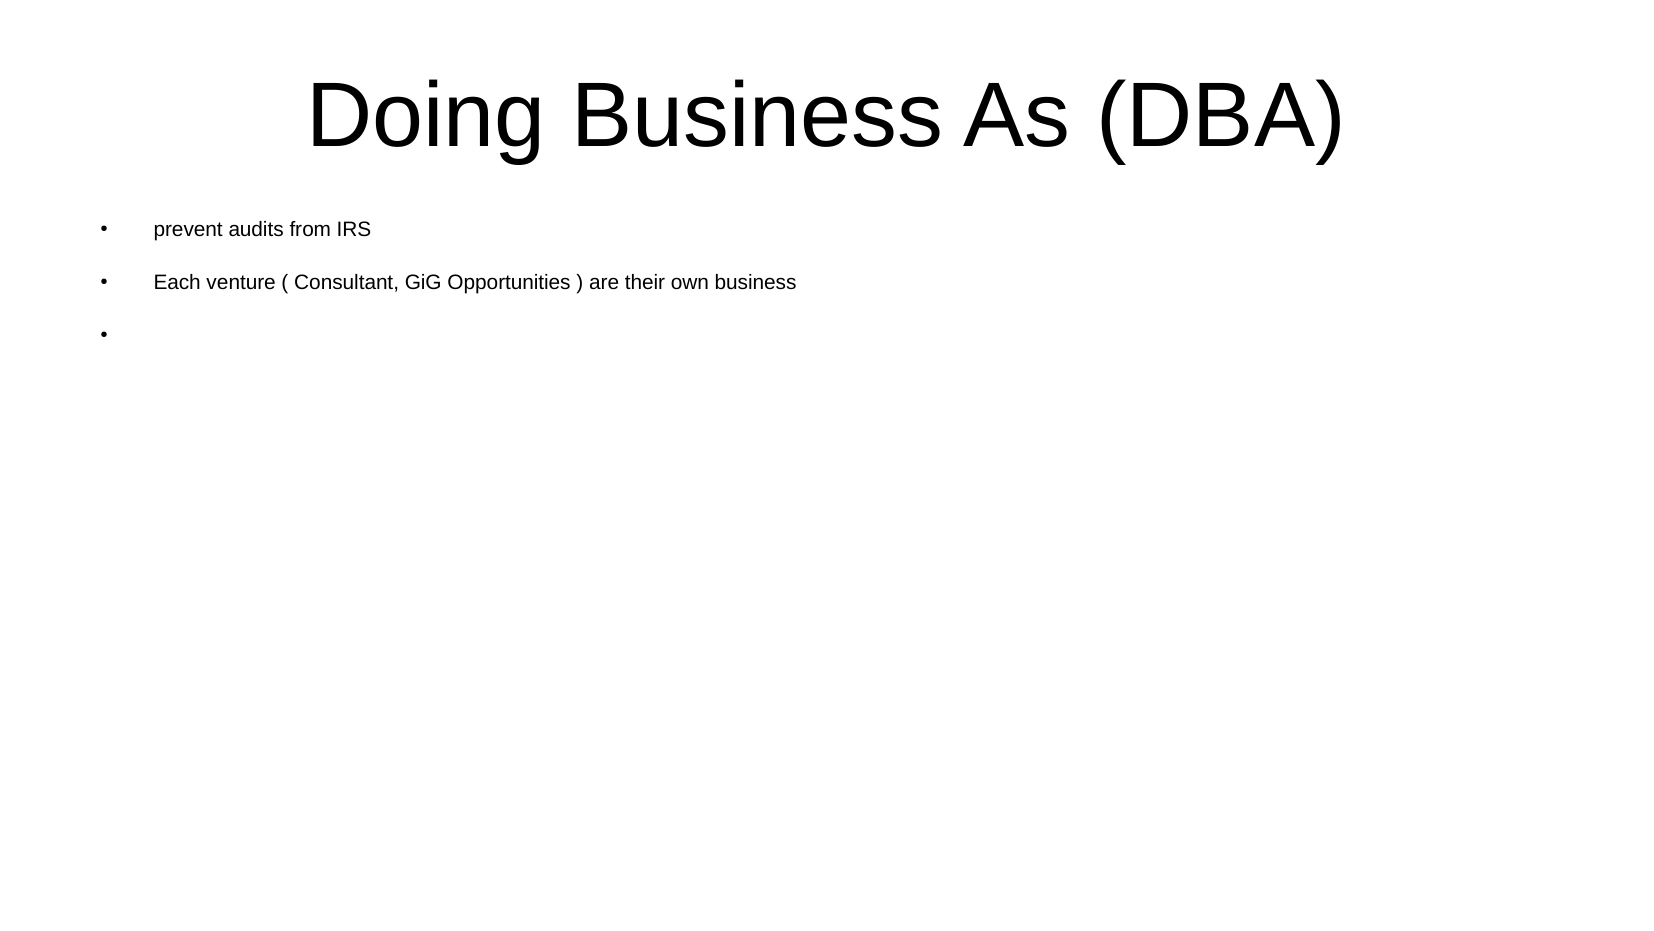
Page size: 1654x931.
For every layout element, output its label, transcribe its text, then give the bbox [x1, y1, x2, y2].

list prevent audits from IRS Each venture ( Consultant, GiG Opportunities ) are their own business [82, 217, 1613, 901]
title Doing Business As (DBA) [82, 37, 1571, 193]
